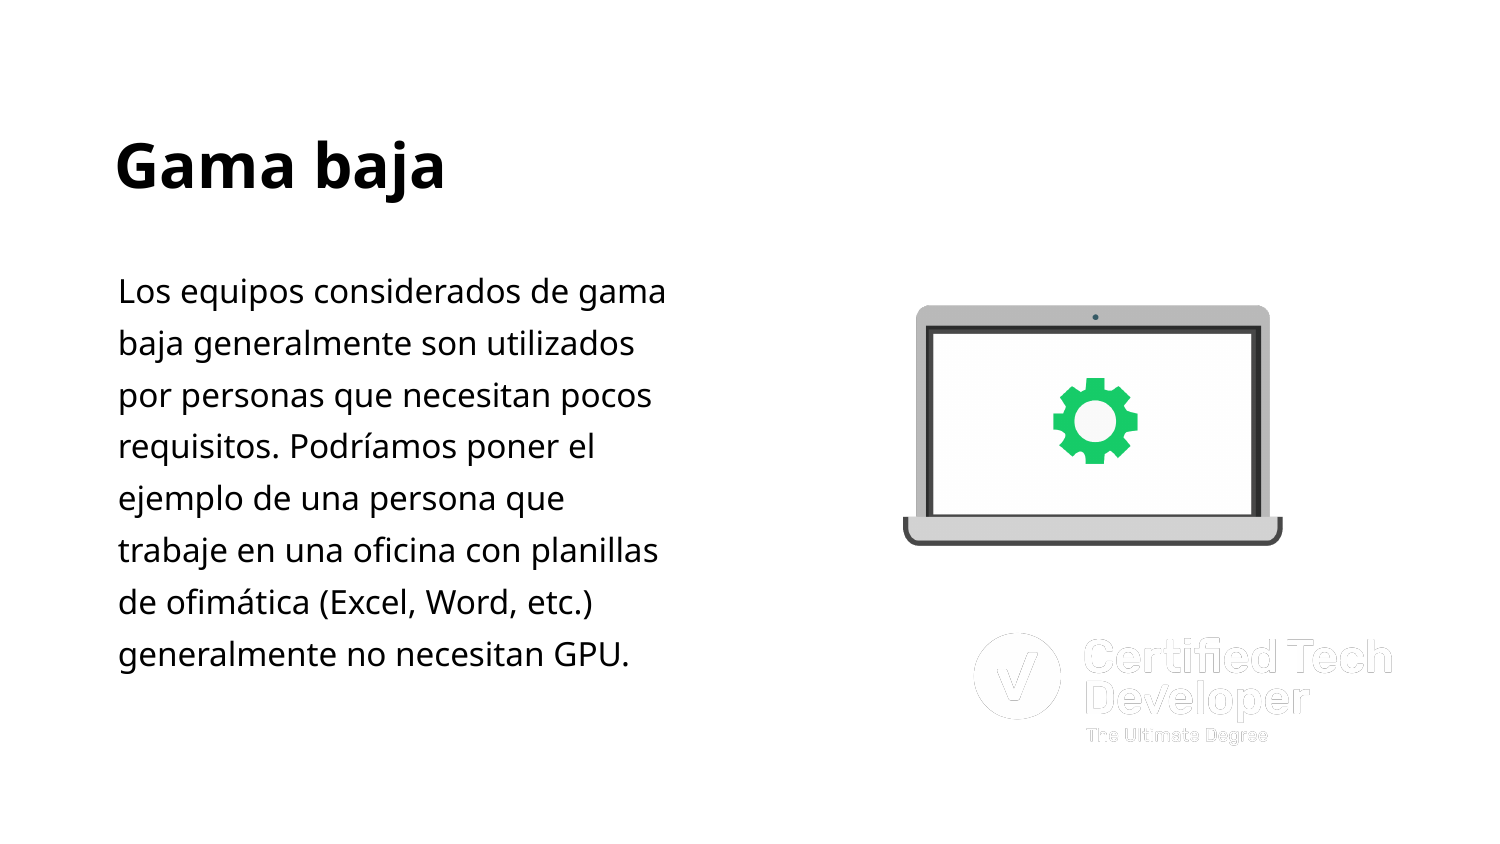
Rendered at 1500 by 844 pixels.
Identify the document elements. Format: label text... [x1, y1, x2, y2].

text_box Gama baja [101, 98, 1361, 239]
picture [722, 204, 1494, 778]
text_box Los equipos considerados de gama baja generalmente son utilizados por personas que necesitan pocos requisitos. Podríamos poner el ejemplo de una persona que trabaje en una oficina con planillas de ofimática (Excel, Word, etc.) generalmente no necesitan GPU. [102, 250, 696, 745]
